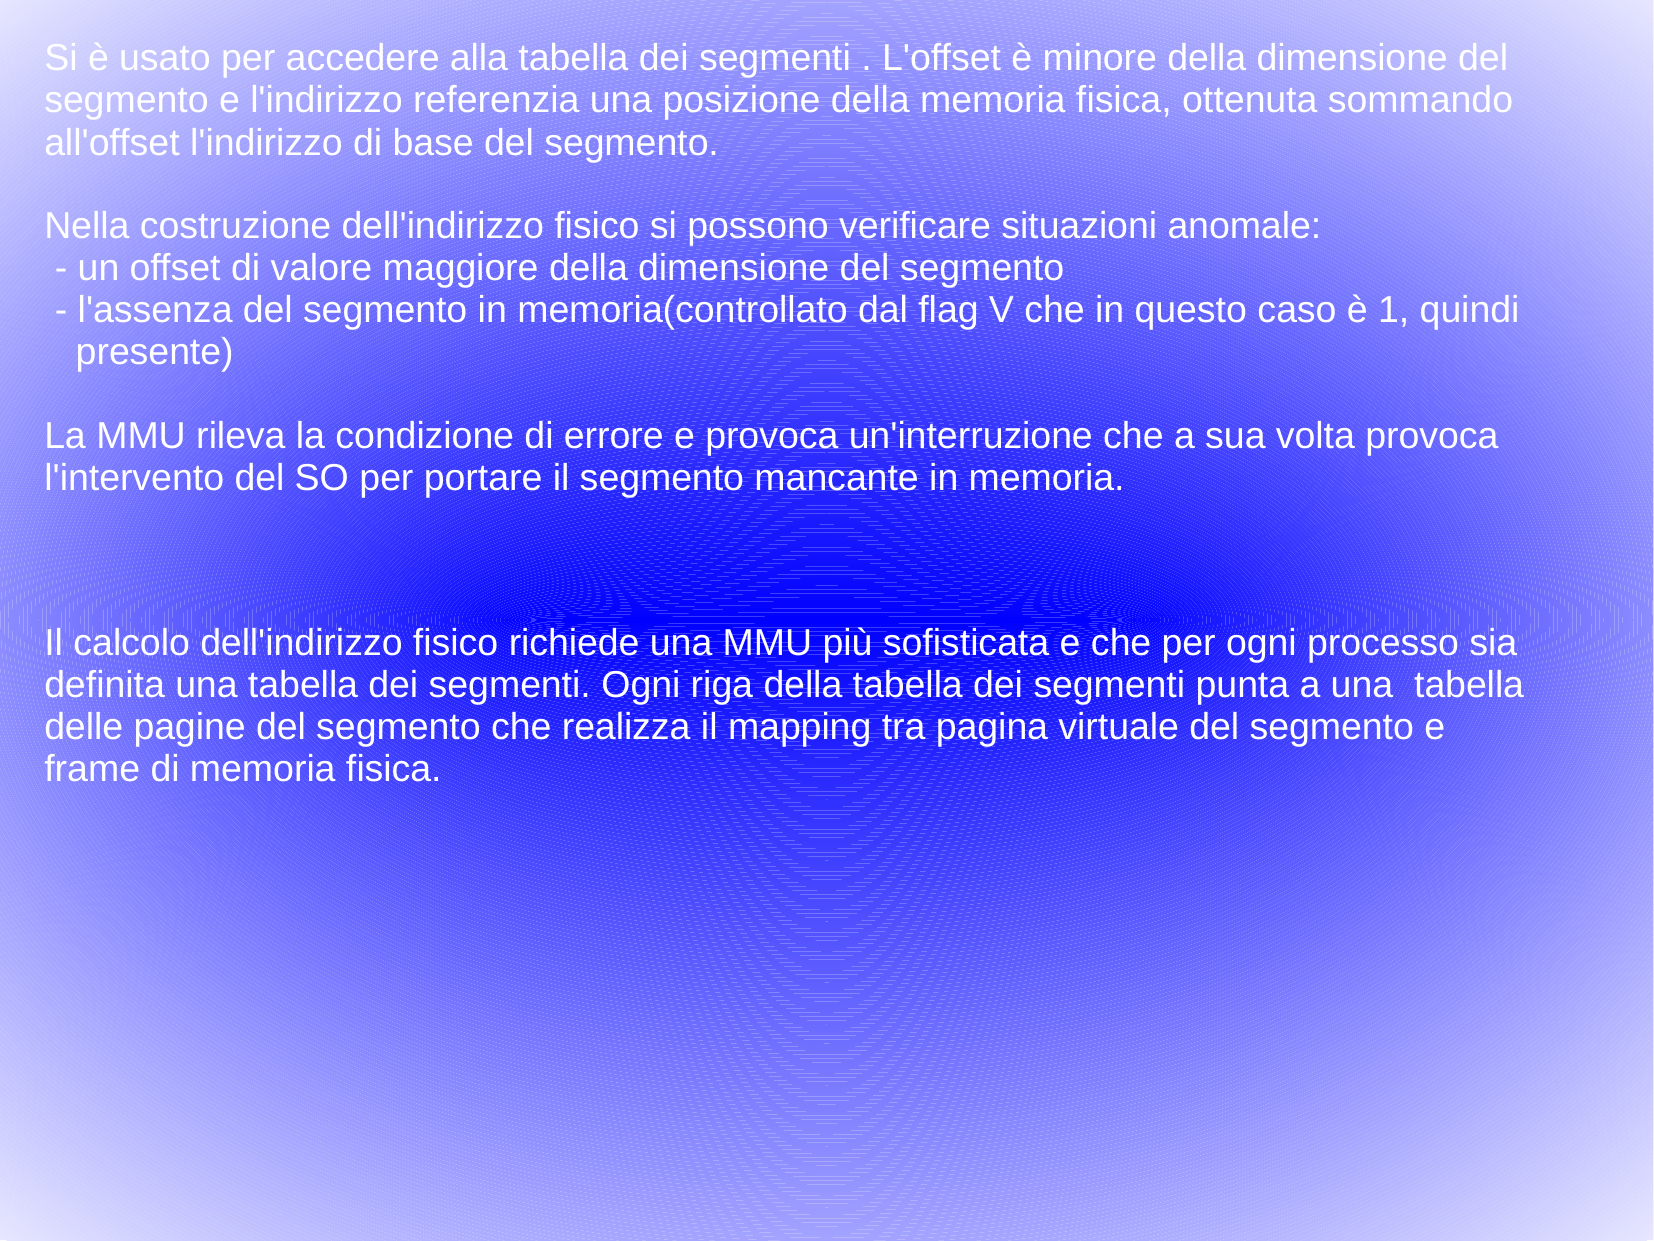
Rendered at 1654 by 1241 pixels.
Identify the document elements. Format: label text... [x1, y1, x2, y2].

text_box Il calcolo dell'indirizzo fisico richiede una MMU più sofisticata e che per ogni processo sia definita una tabella dei segmenti. Ogni riga della tabella dei segmenti punta a una tabella delle pagine del segmento che realizza il mapping tra pagina virtuale del segmento e frame di memoria fisica. [29, 614, 1565, 798]
text_box Si è usato per accedere alla tabella dei segmenti . L'offset è minore della dimensione del segmento e l'indirizzo referenzia una posizione della memoria fisica, ottenuta sommando all'offset l'indirizzo di base del segmento. Nella costruzione dell'indirizzo fisico si possono verificare situazioni anomale: - un offset di valore maggiore della dimensione del segmento - l'assenza del segmento in memoria(controllato dal flag V che in questo caso è 1, quindi presente) La MMU rileva la condizione di errore e provoca un'interruzione che a sua volta provoca l'intervento del SO per portare il segmento mancante in memoria. [29, 29, 1595, 507]
